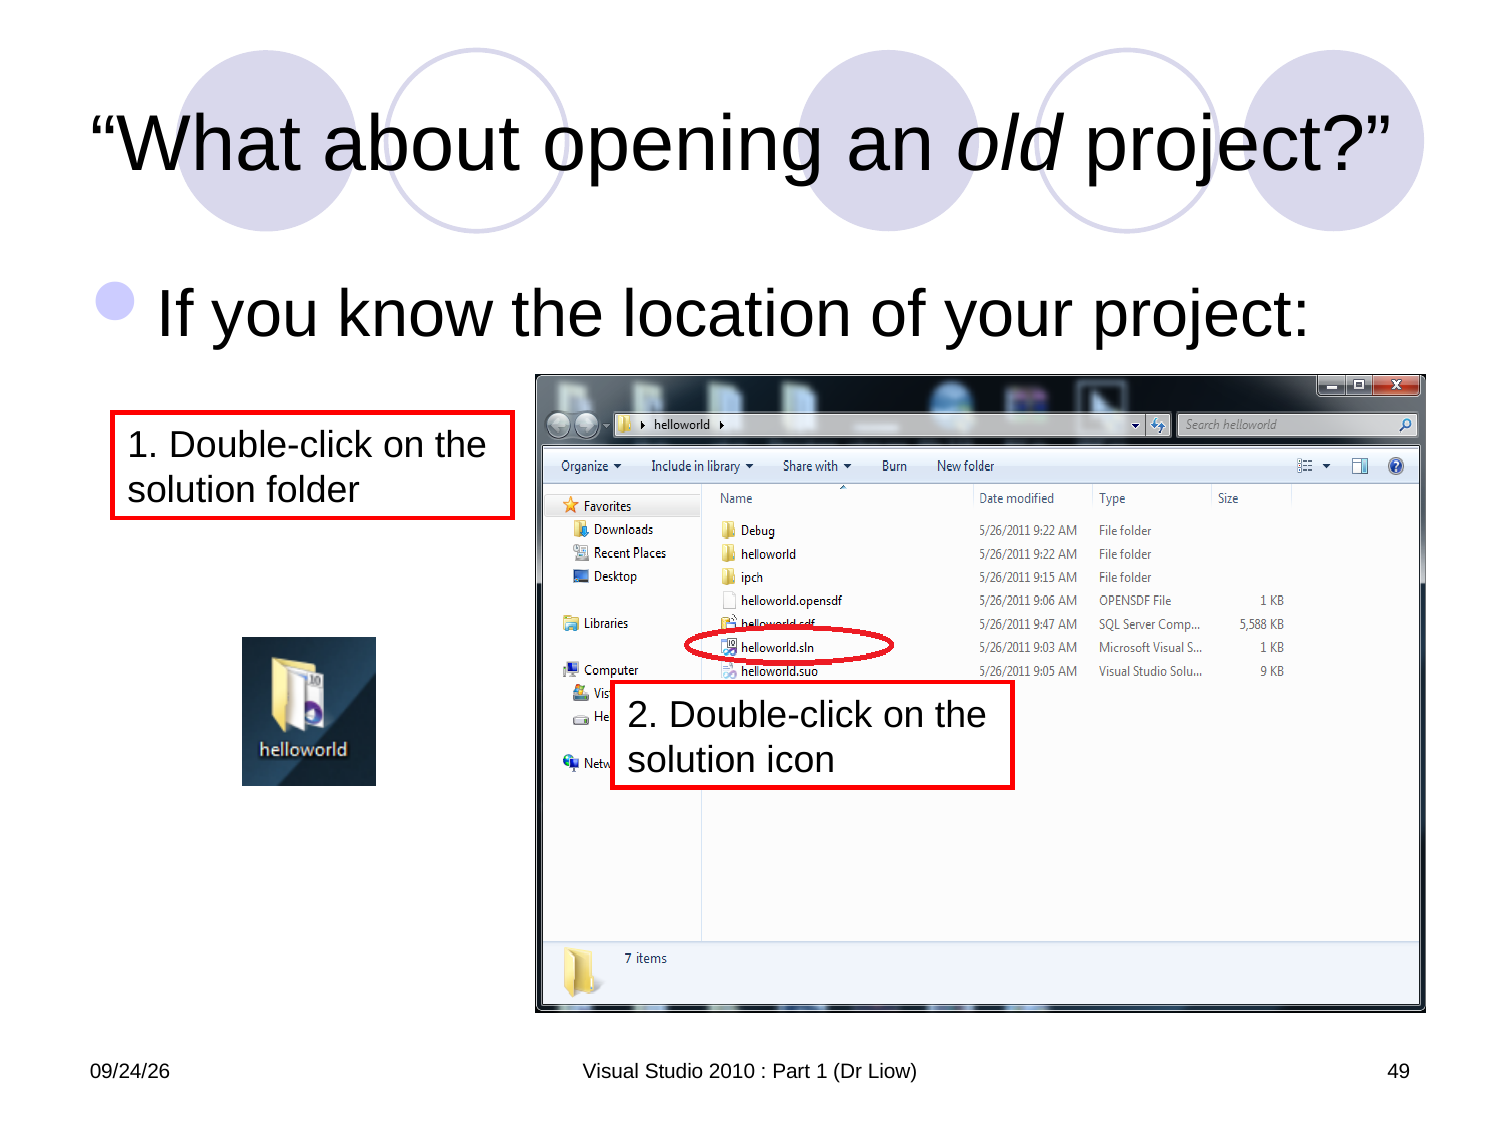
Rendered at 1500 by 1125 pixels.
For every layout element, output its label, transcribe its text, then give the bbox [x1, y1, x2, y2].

text_box 08/22/12 [74, 1049, 426, 1101]
text_box <number> [1074, 1049, 1426, 1101]
picture [535, 1006, 1426, 1013]
title “What about opening an old project?” [75, 45, 1426, 233]
list If you know the location of your project: [75, 262, 1426, 1006]
picture [242, 637, 376, 786]
text_box Visual Studio 2010 : Part 1 (Dr Liow) [512, 1049, 988, 1101]
